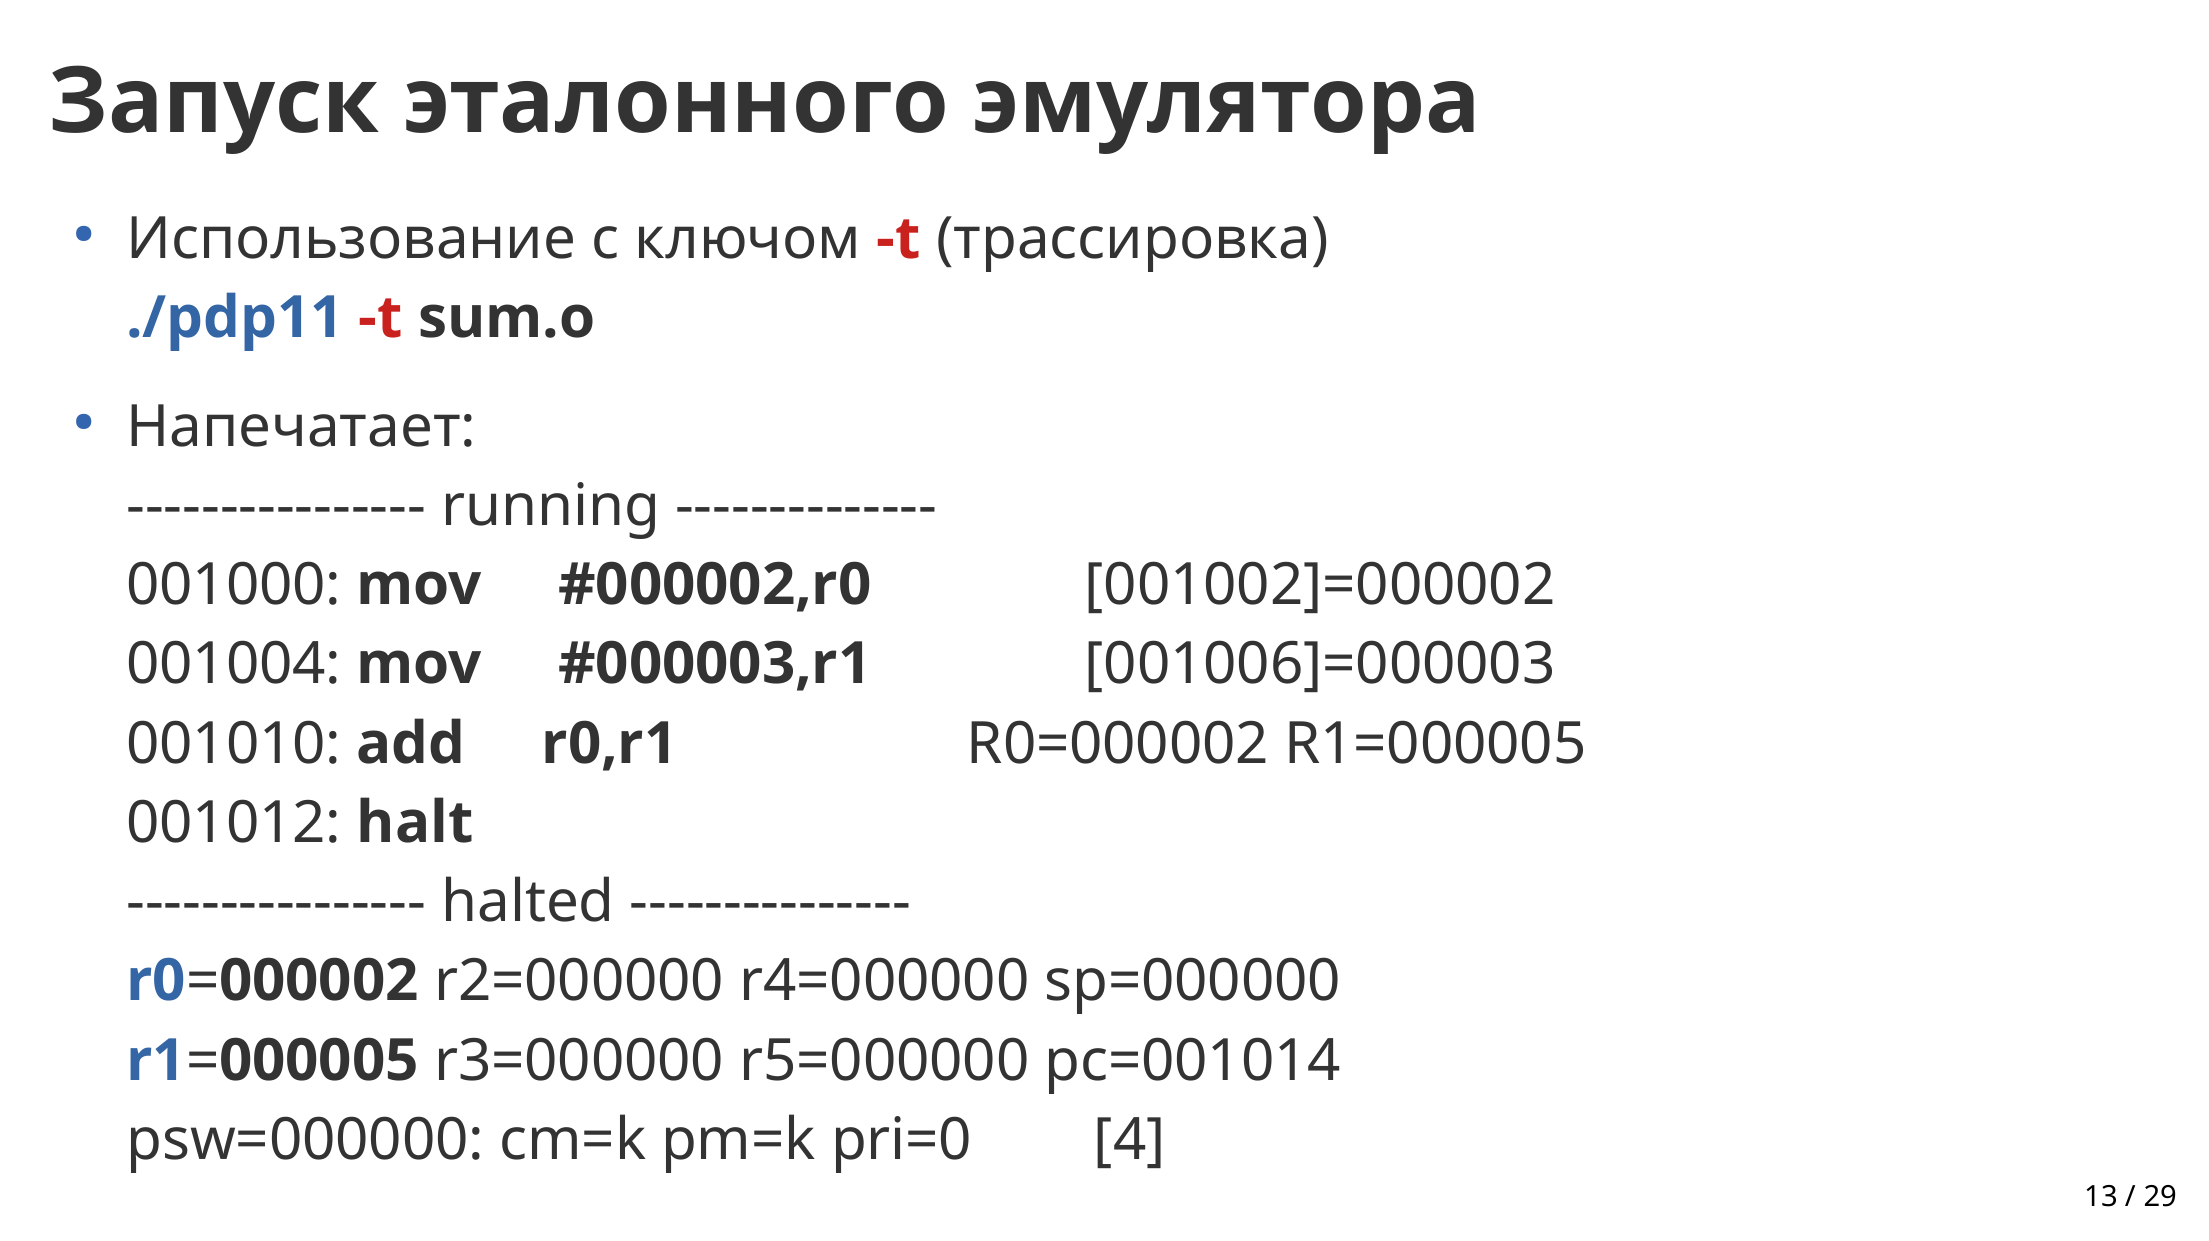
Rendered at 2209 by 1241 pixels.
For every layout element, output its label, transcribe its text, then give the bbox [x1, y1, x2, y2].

title Запуск эталонного эмулятора [48, 34, 2174, 160]
list Использование с ключом -t (трассировка) ./pdp11 -t sum.o Напечатает: ---------------- running -------------- 001000: mov #000002,r0 [001002]=000002 001004: mov #000003,r1 [001006]=000003 001010: add r0,r1 R0=000002 R1=000005 001012: halt ---------------- halted --------------- r0=000002 r2=000000 r4=000000 sp=000000 r1=000005 r3=000000 r5=000000 pc=001014 psw=000000: cm=k pm=k pri=0 [4] [55, 195, 1690, 1177]
